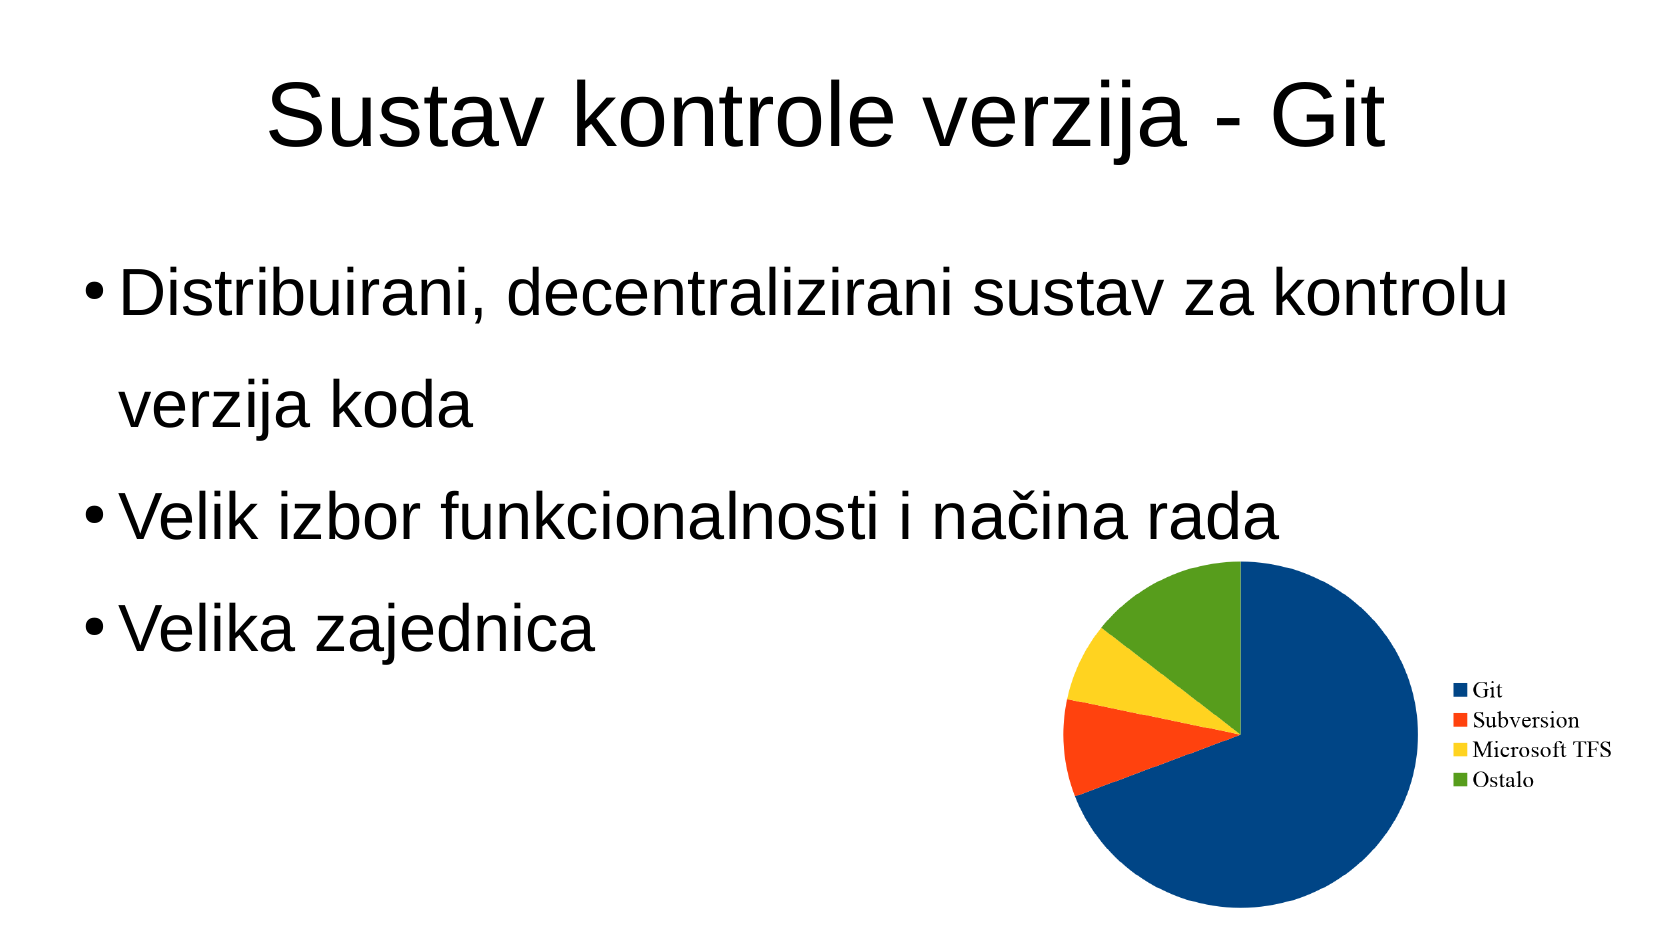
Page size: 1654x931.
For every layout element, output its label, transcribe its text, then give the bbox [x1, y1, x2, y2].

picture [1035, 554, 1624, 916]
title Sustav kontrole verzija - Git [82, 37, 1571, 193]
subtitle Distribuirani, decentralizirani sustav za kontrolu verzija koda Velik izbor funkcionalnosti i načina rada Velika zajednica [82, 217, 1571, 779]
